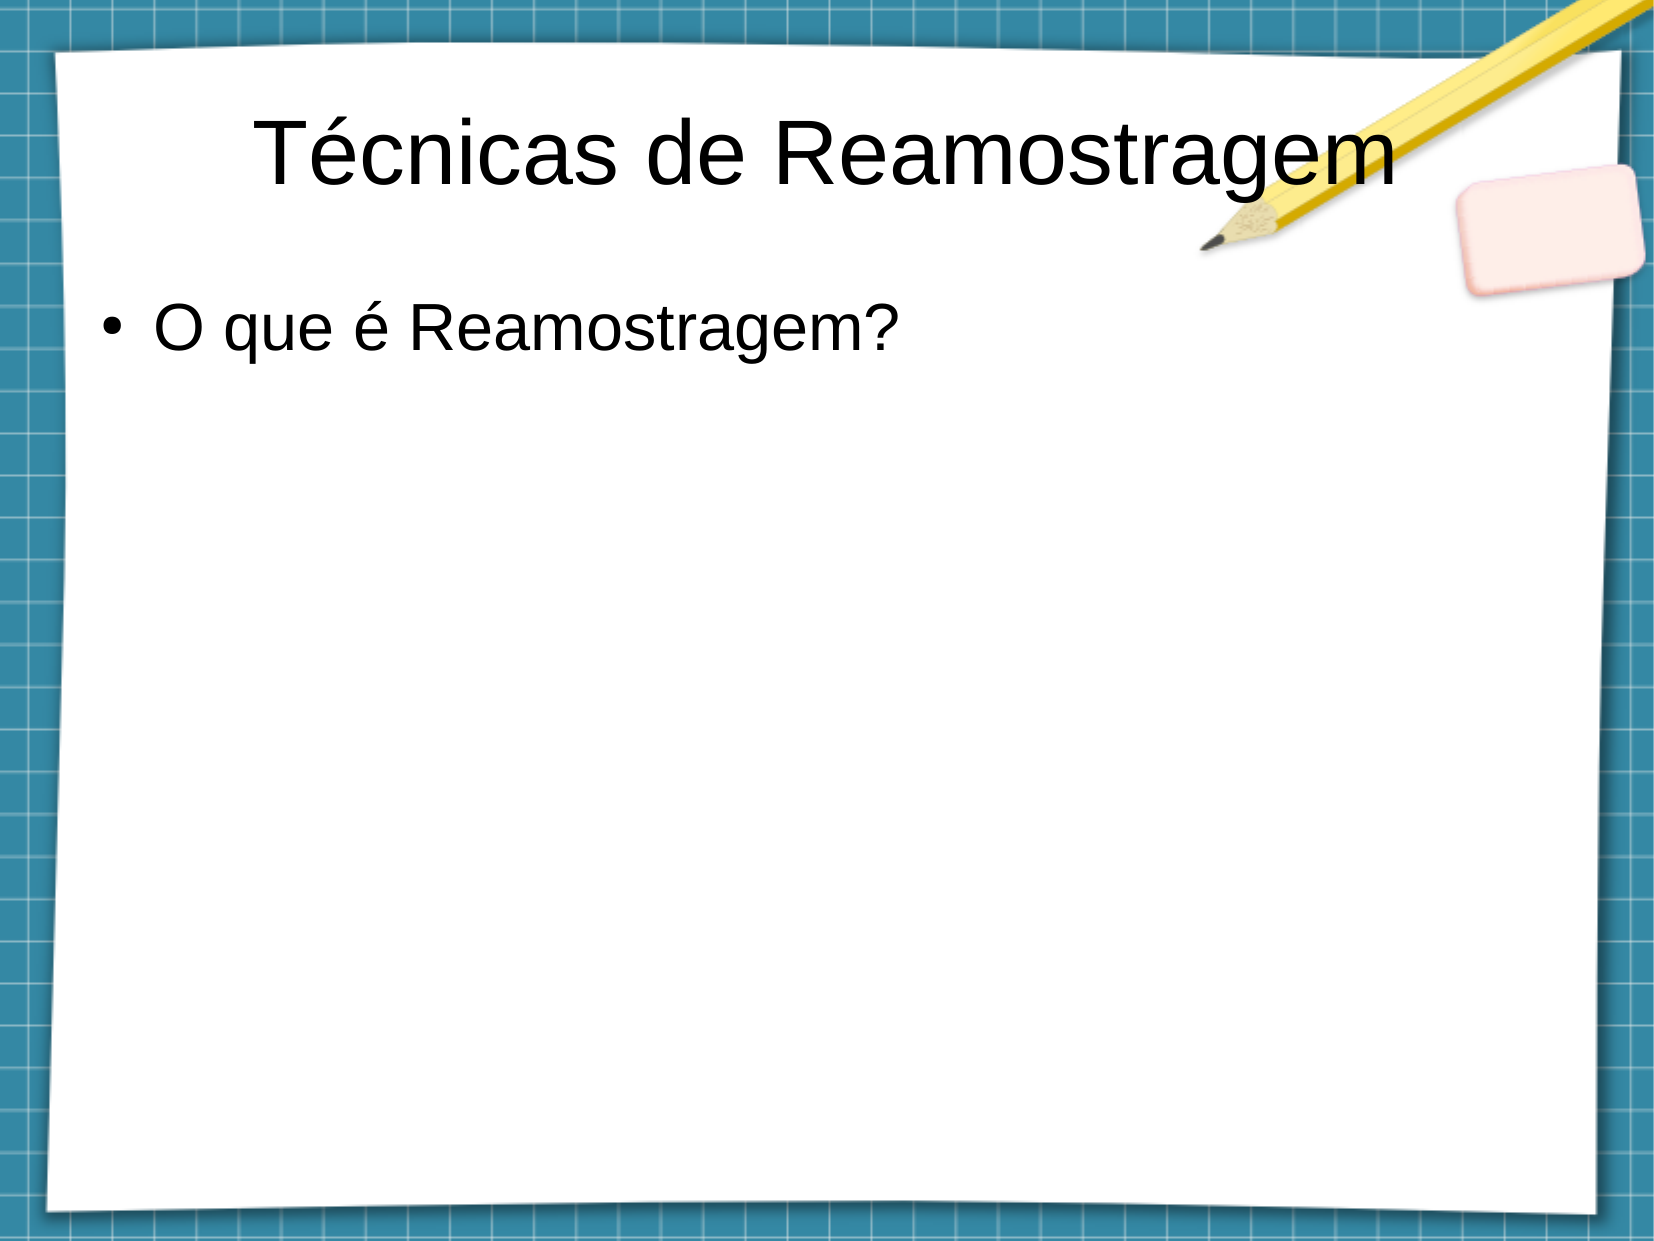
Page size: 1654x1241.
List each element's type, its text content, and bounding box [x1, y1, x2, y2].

picture [0, 0, 1654, 1241]
list O que é Reamostragem? [82, 290, 1571, 1010]
title Técnicas de Reamostragem [82, 49, 1571, 257]
